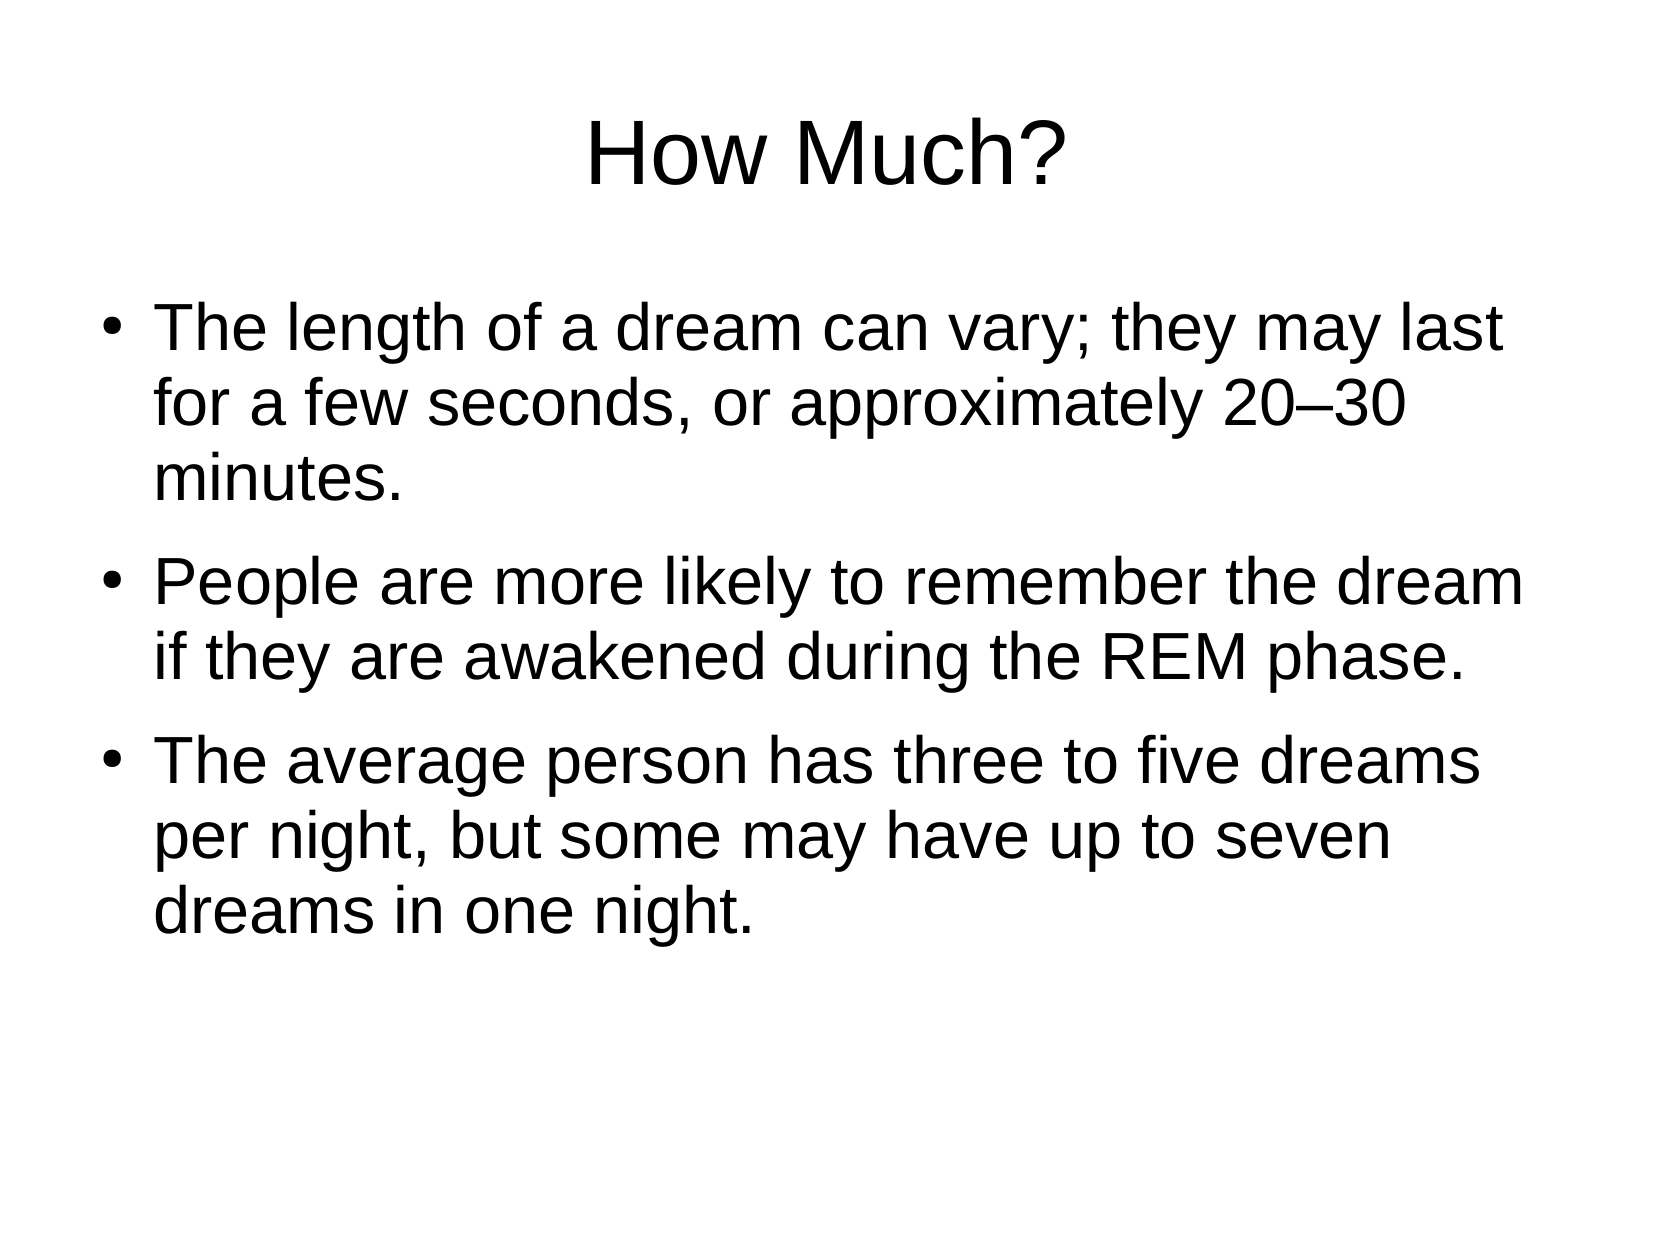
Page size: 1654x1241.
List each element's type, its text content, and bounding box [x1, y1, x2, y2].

list The length of a dream can vary; they may last for a few seconds, or approximately 20–30 minutes. People are more likely to remember the dream if they are awakened during the REM phase. The average person has three to five dreams per night, but some may have up to seven dreams in one night. [82, 290, 1571, 1010]
title How Much? [82, 49, 1571, 257]
